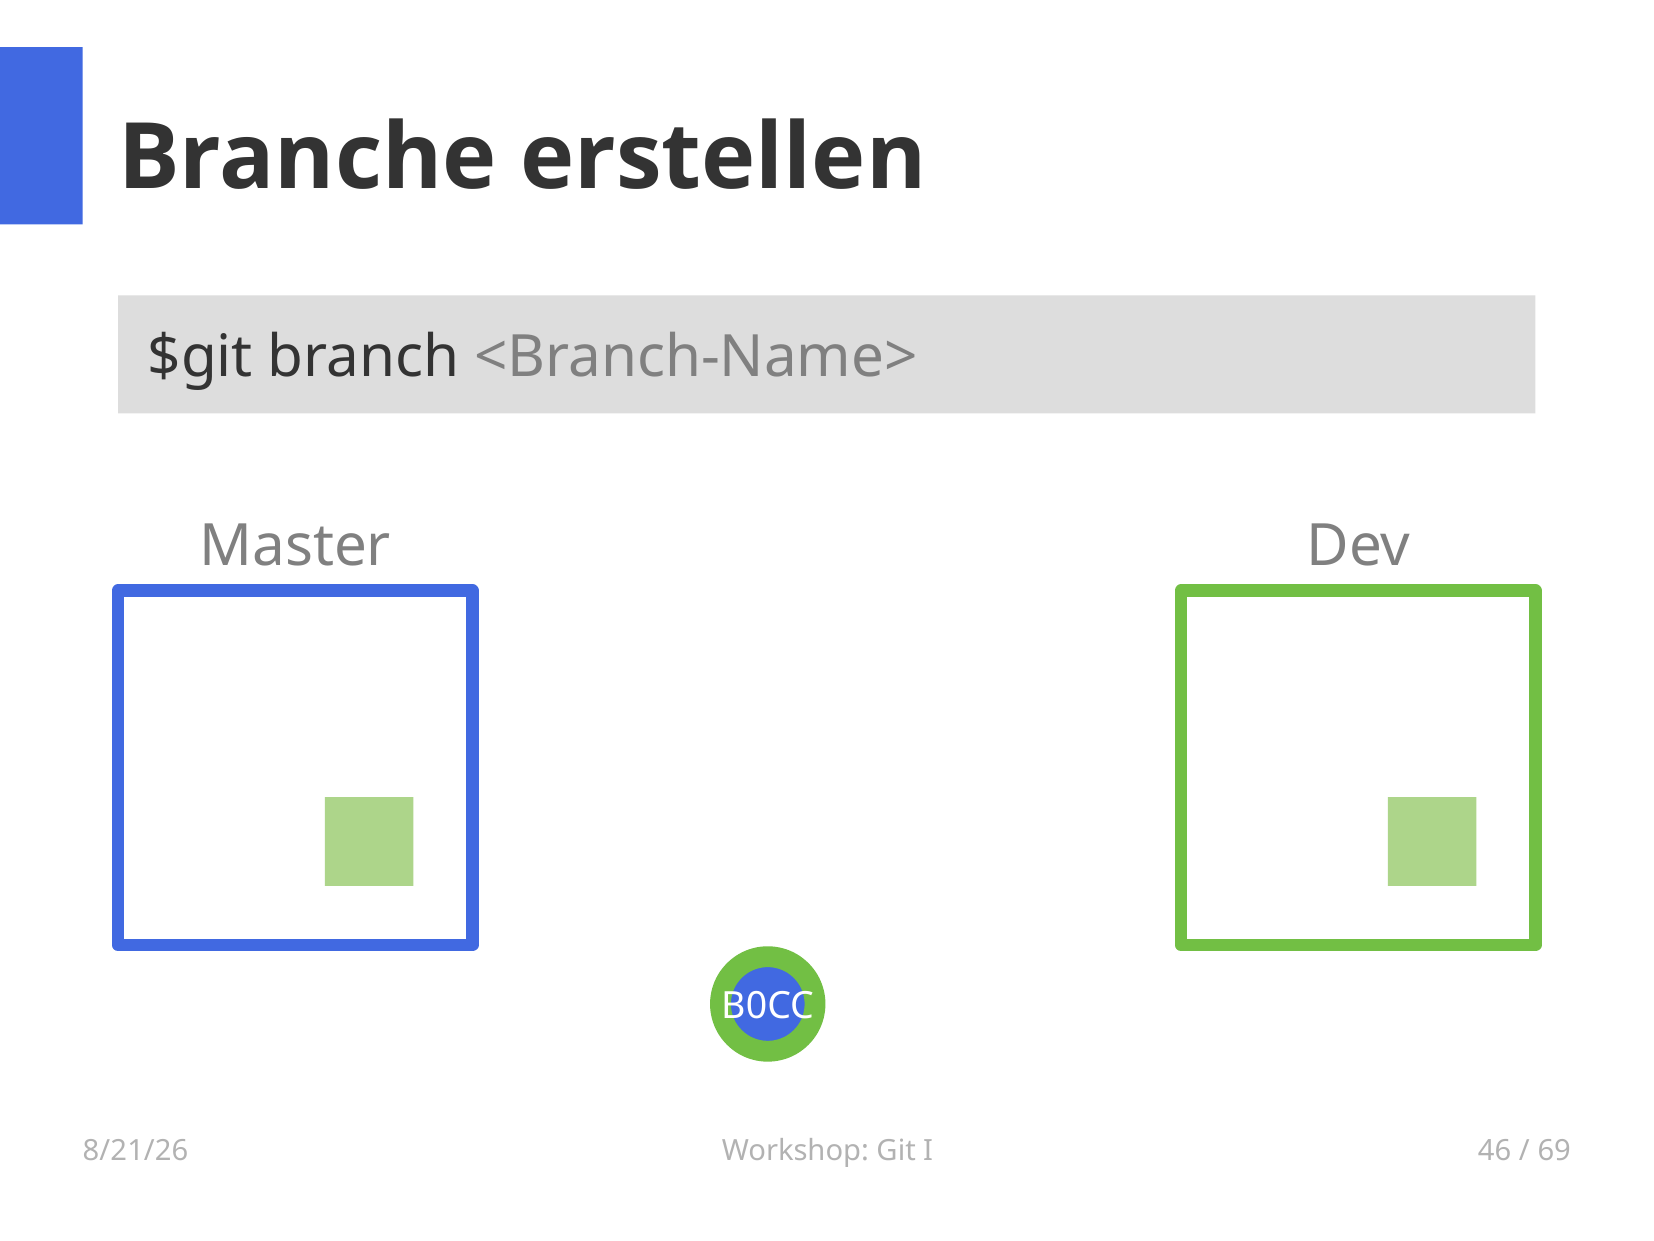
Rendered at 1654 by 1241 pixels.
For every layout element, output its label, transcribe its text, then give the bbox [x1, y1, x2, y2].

text_box Dev [1181, 496, 1536, 591]
text_box [324, 797, 414, 886]
text_box B0CC [720, 956, 816, 1052]
text_box Master [118, 496, 473, 591]
title Branche erstellen [118, 49, 1571, 257]
text_box [1387, 797, 1477, 886]
list $git branch <Branch-Name> [118, 295, 1536, 414]
